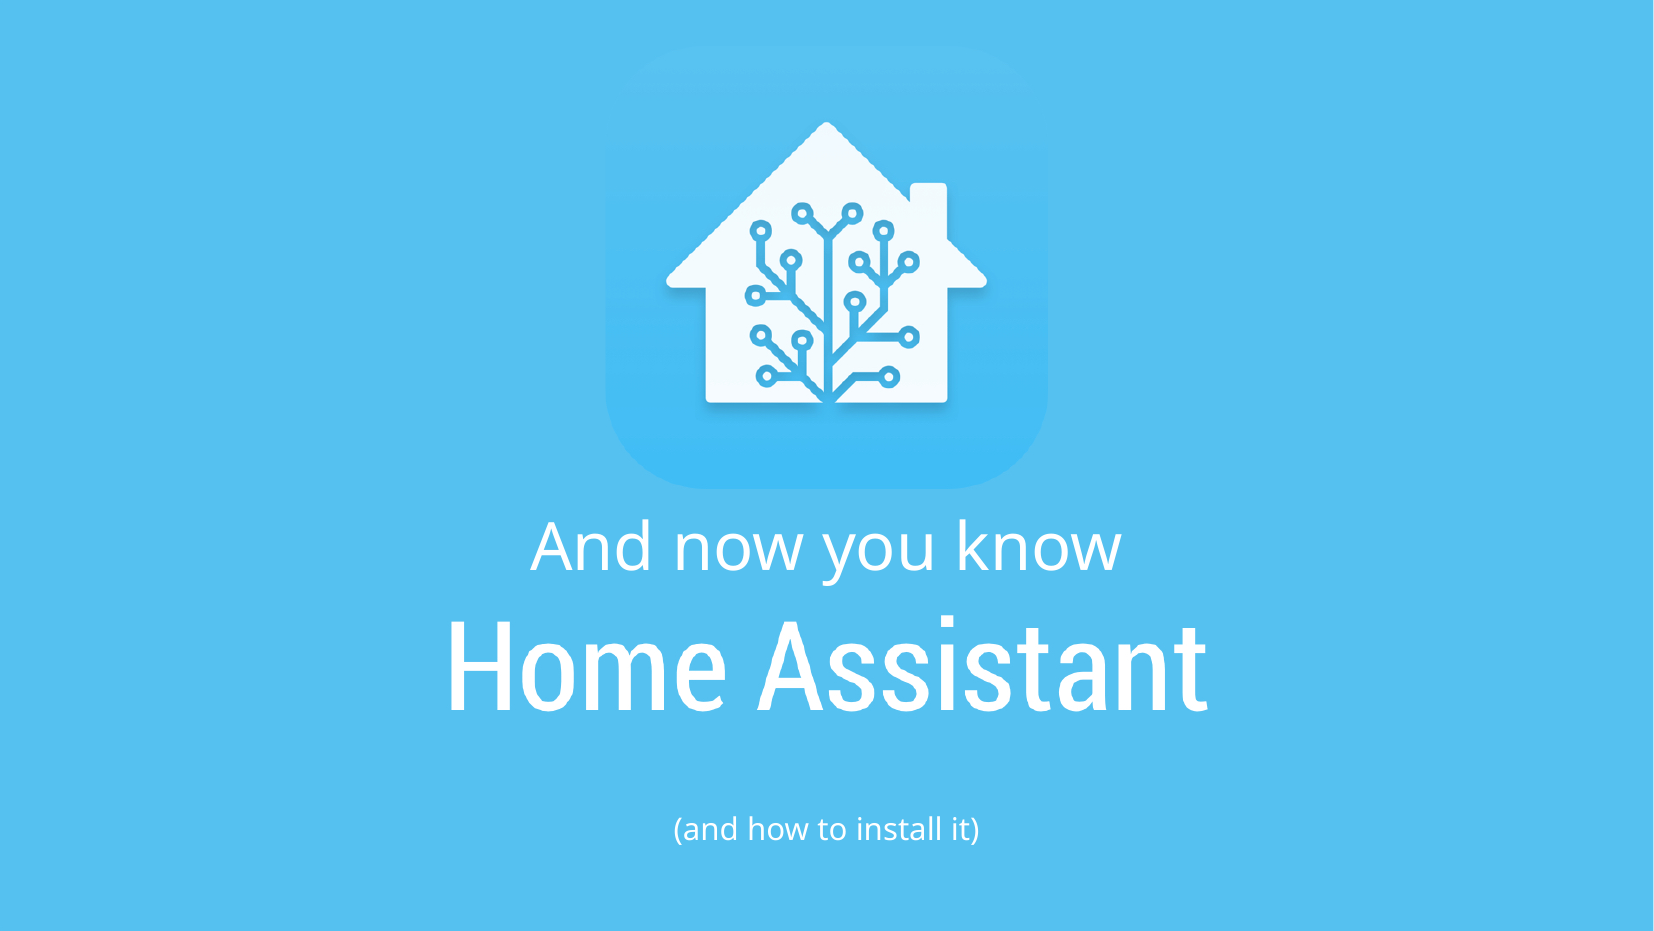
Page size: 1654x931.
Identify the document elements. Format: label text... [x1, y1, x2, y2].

text_box (and how to install it) [485, 799, 1168, 931]
text_box And now you know [485, 492, 1168, 663]
picture [0, 0, 1654, 931]
